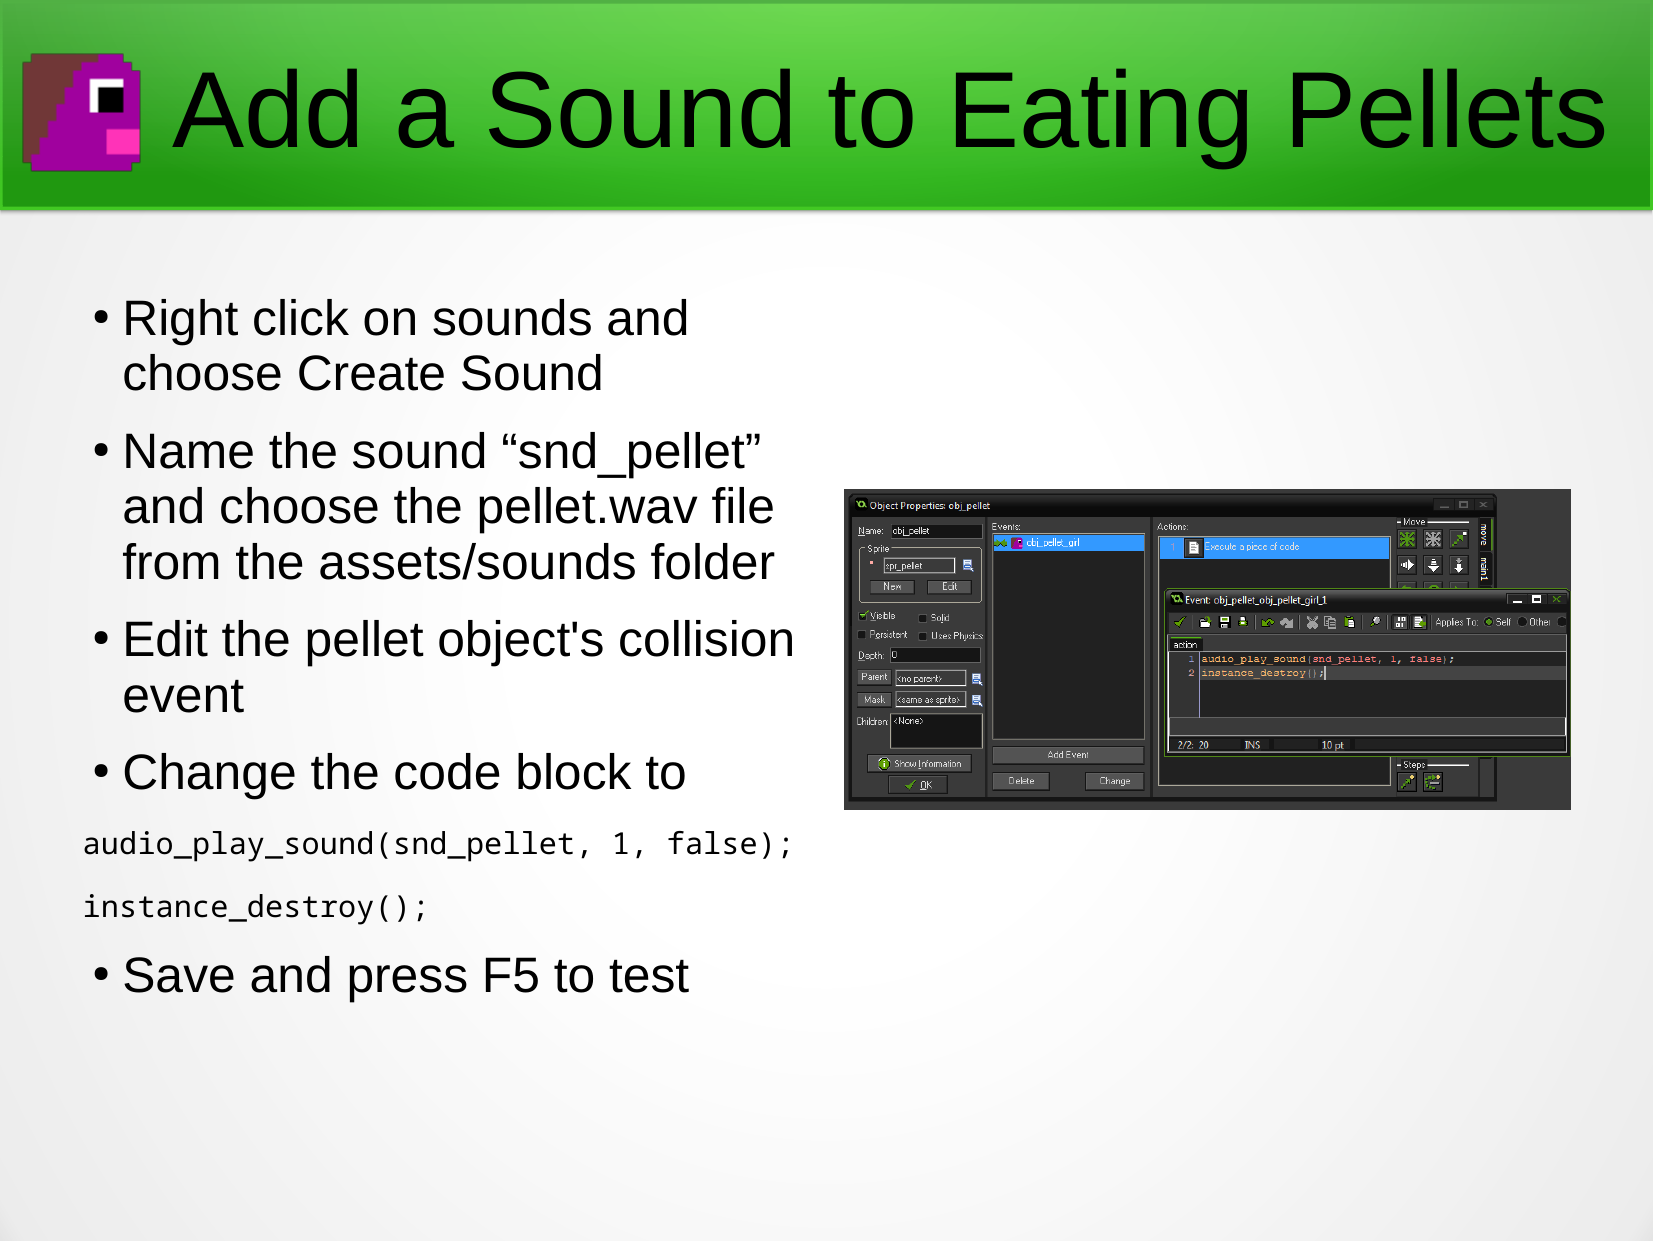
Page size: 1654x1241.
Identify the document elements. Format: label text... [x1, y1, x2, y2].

picture [15, 46, 148, 180]
picture [844, 489, 1571, 810]
title Add a Sound to Eating Pellets [148, 30, 1636, 190]
list Right click on sounds and choose Create Sound Name the sound “snd_pellet” and choose the pellet.wav file from the assets/sounds folder Edit the pellet object's collision event Change the code block to audio_play_sound(snd_pellet, 1, false); instance_destroy(); Save and press F5 to test [82, 290, 809, 1010]
